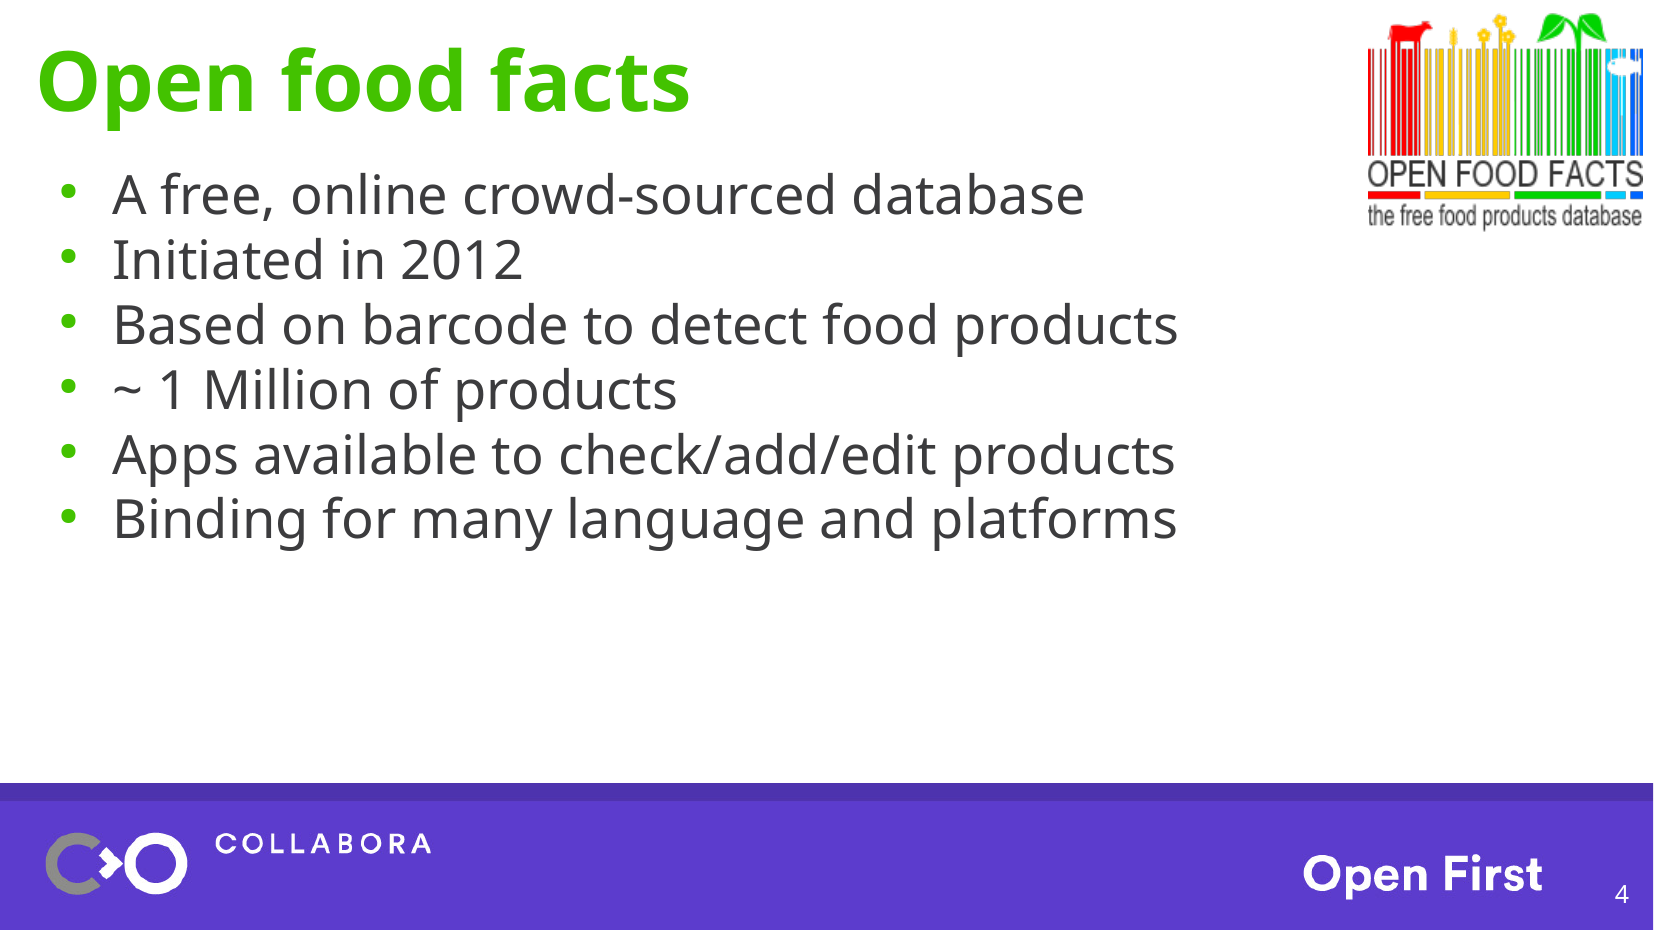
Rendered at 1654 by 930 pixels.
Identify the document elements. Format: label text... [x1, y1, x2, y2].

title Open food facts [35, 28, 1368, 192]
picture [0, 0, 1654, 930]
list A free, online crowd-sourced database Initiated in 2012 Based on barcode to detect food products ~ 1 Million of products Apps available to check/add/edit products Binding for many language and platforms [41, 160, 1613, 804]
